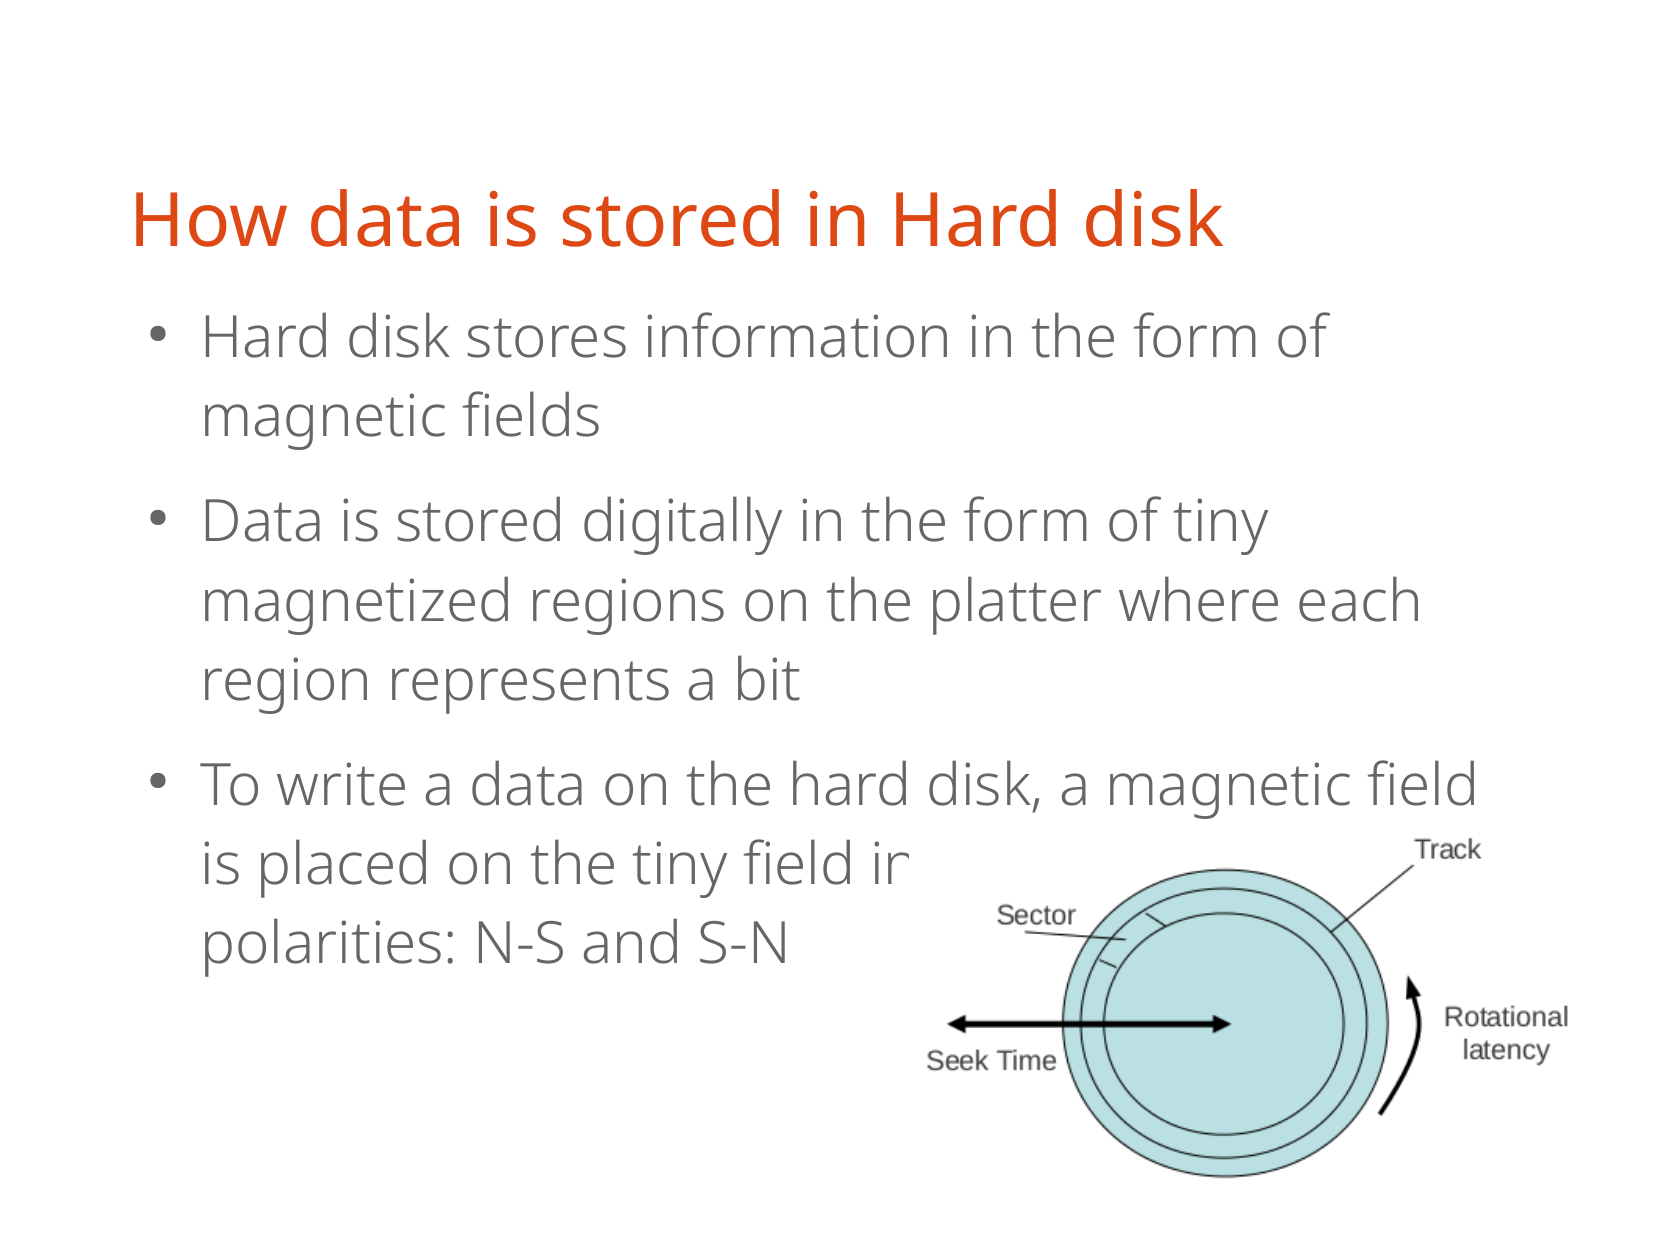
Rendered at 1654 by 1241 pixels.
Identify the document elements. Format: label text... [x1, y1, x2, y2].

picture [909, 826, 1613, 1205]
list Hard disk stores information in the form of magnetic fields Data is stored digitally in the form of tiny magnetized regions on the platter where each region represents a bit To write a data on the hard disk, a magnetic field is placed on the tiny field in one of these two polarities: N-S and S-N [129, 295, 1518, 1010]
title How data is stored in Hard disk [129, 153, 1518, 281]
